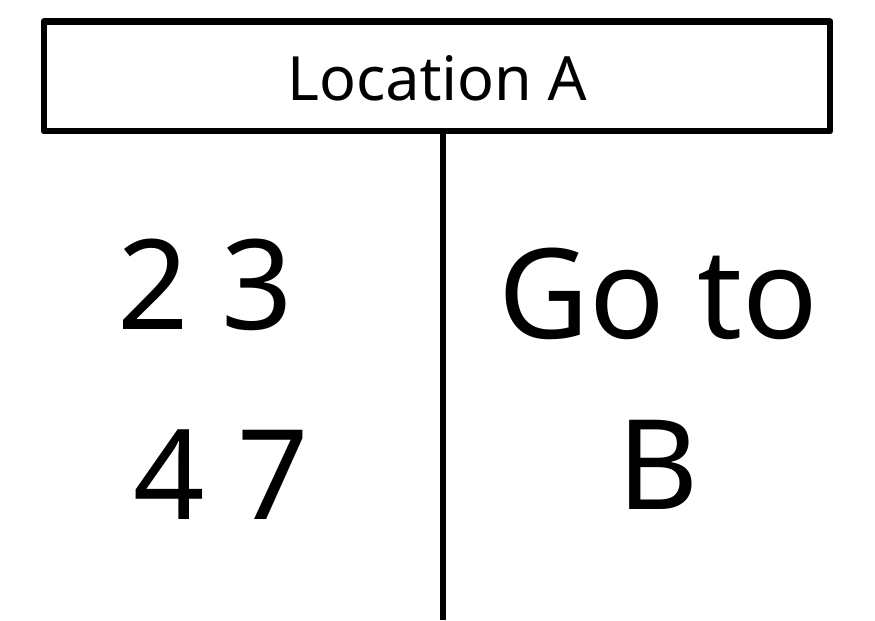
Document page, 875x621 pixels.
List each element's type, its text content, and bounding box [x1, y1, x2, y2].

title Location A [43, 21, 831, 132]
list 2 3 4 7 [29, 131, 414, 621]
list Go to B [442, 131, 874, 621]
